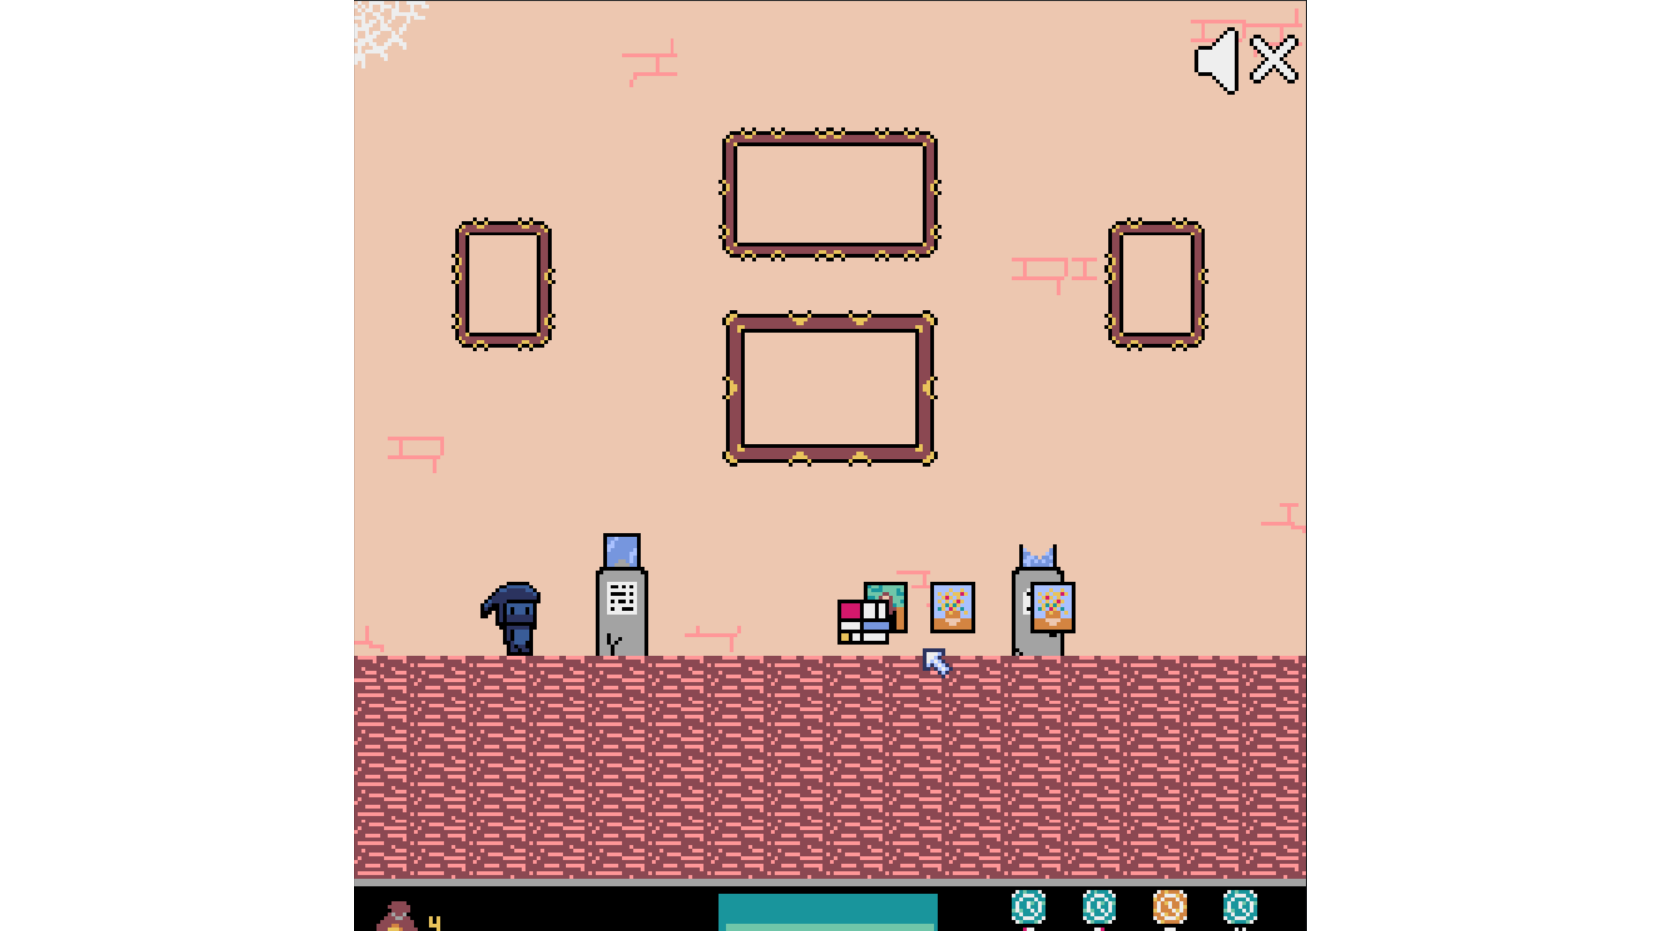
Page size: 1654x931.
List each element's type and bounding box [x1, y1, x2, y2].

picture [354, 0, 1307, 931]
